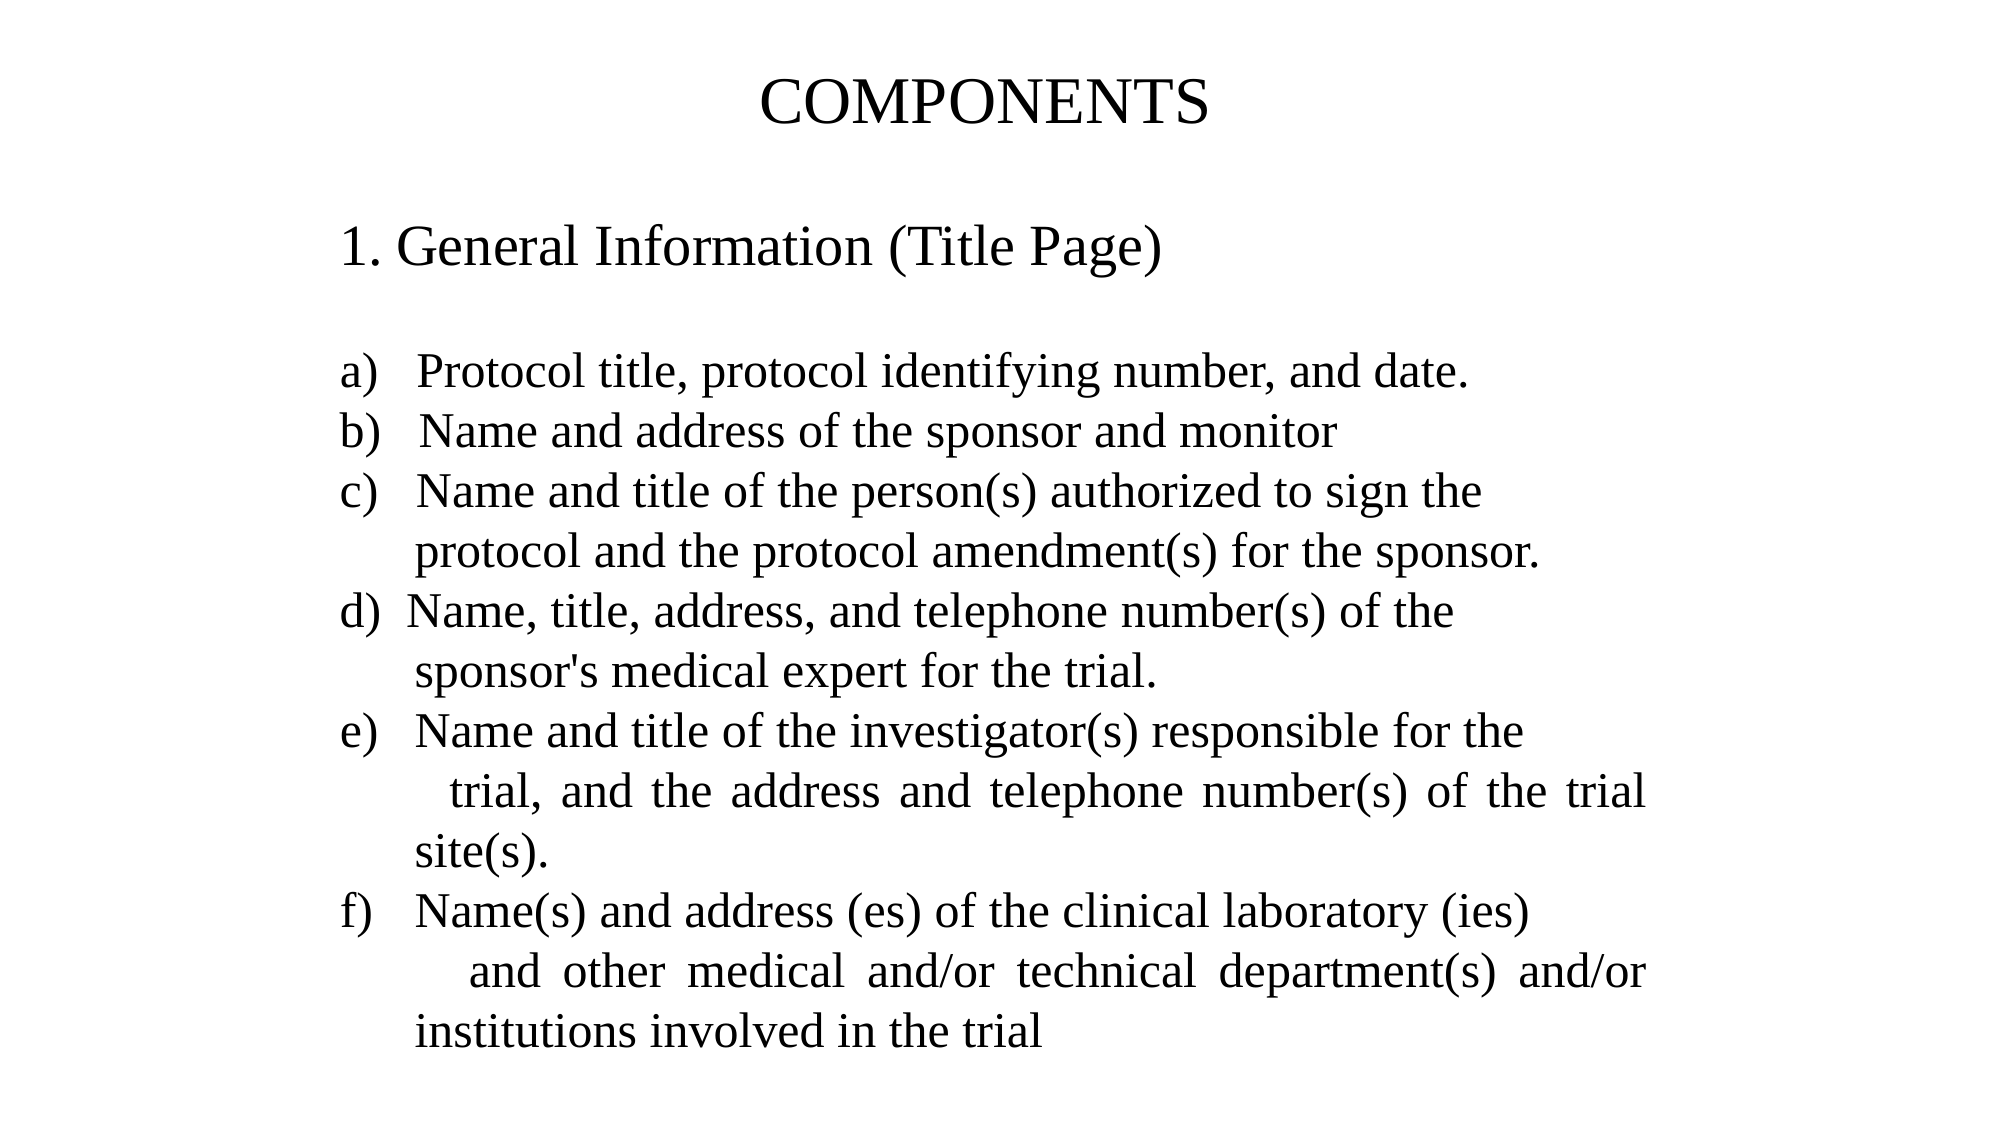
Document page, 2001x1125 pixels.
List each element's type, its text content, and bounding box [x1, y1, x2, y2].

text_box COMPONENTS General Information (Title Page) a) Protocol title, protocol identifying number, and date. b) Name and address of the sponsor and monitor c) Name and title of the person(s) authorized to sign the protocol and the protocol amendment(s) for the sponsor. d) Name, title, address, and telephone number(s) of the sponsor's medical expert for the trial. Name and title of the investigator(s) responsible for the trial, and the address and telephone number(s) of the trial site(s). Name(s) and address (es) of the clinical laboratory (ies) and other medical and/or technical department(s) and/or institutions involved in the trial [324, 49, 1663, 1125]
